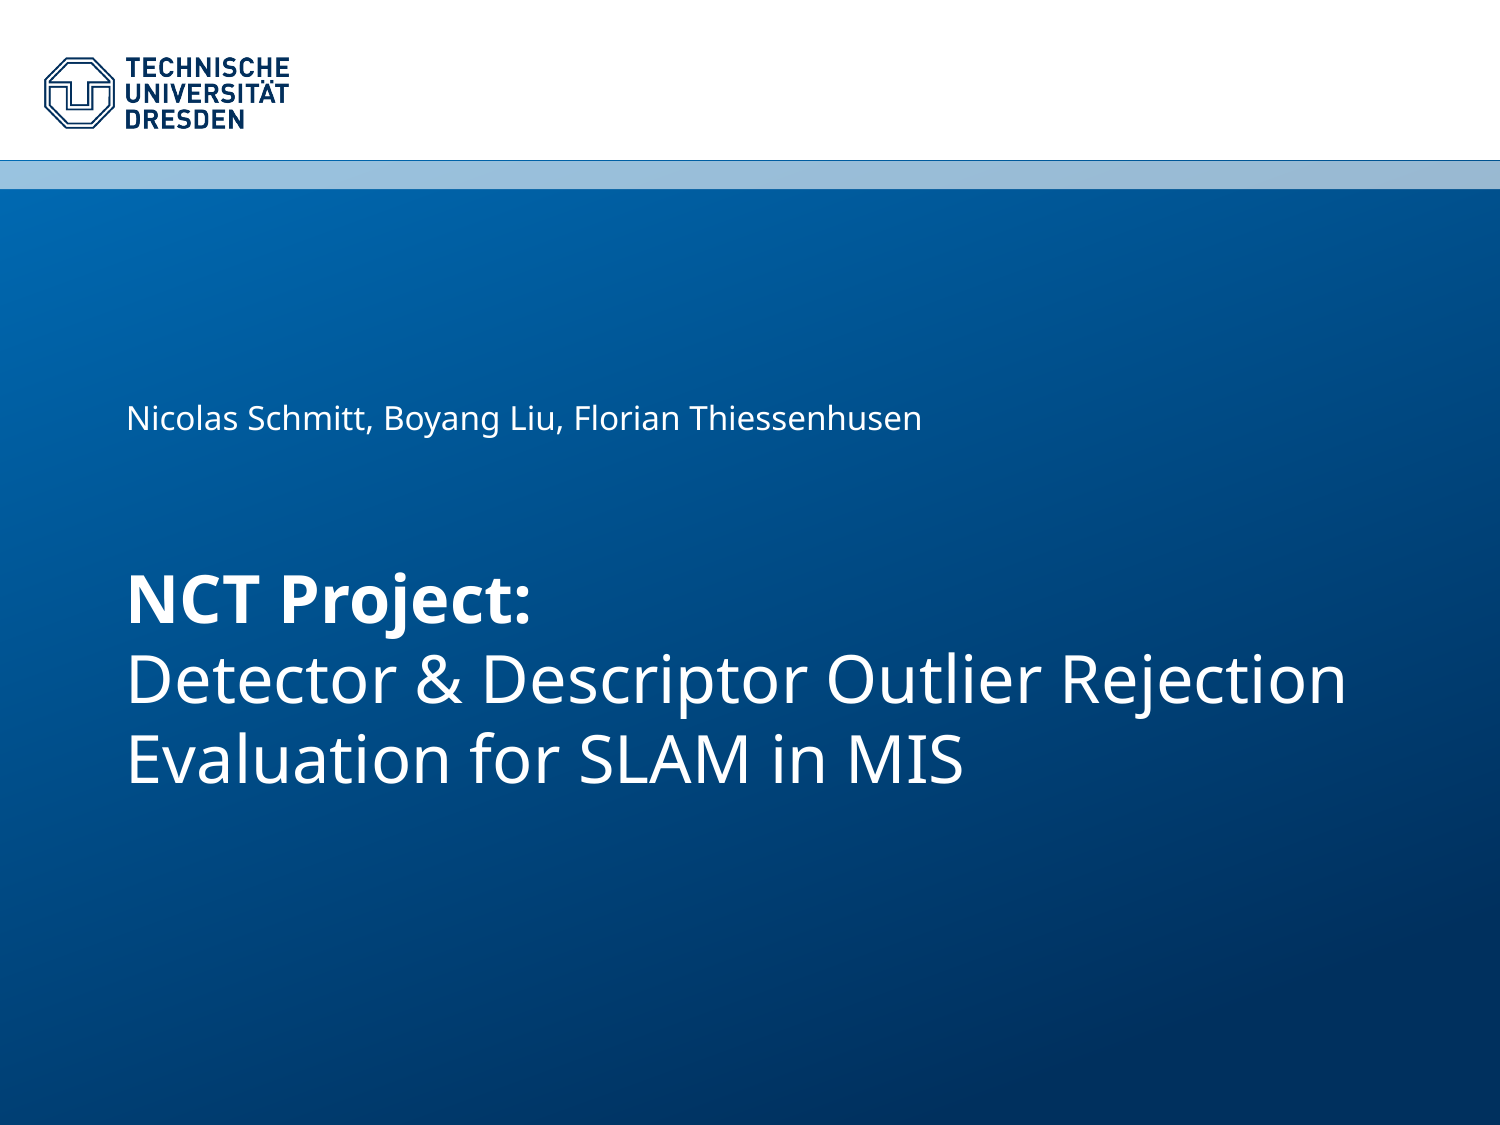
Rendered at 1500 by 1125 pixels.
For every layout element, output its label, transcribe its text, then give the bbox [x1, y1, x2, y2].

list Nicolas Schmitt, Boyang Liu, Florian Thiessenhusen [125, 397, 1436, 534]
title NCT Project: Detector & Descriptor Outlier Rejection Evaluation for SLAM in MIS [125, 556, 1436, 716]
picture [44, 57, 289, 129]
